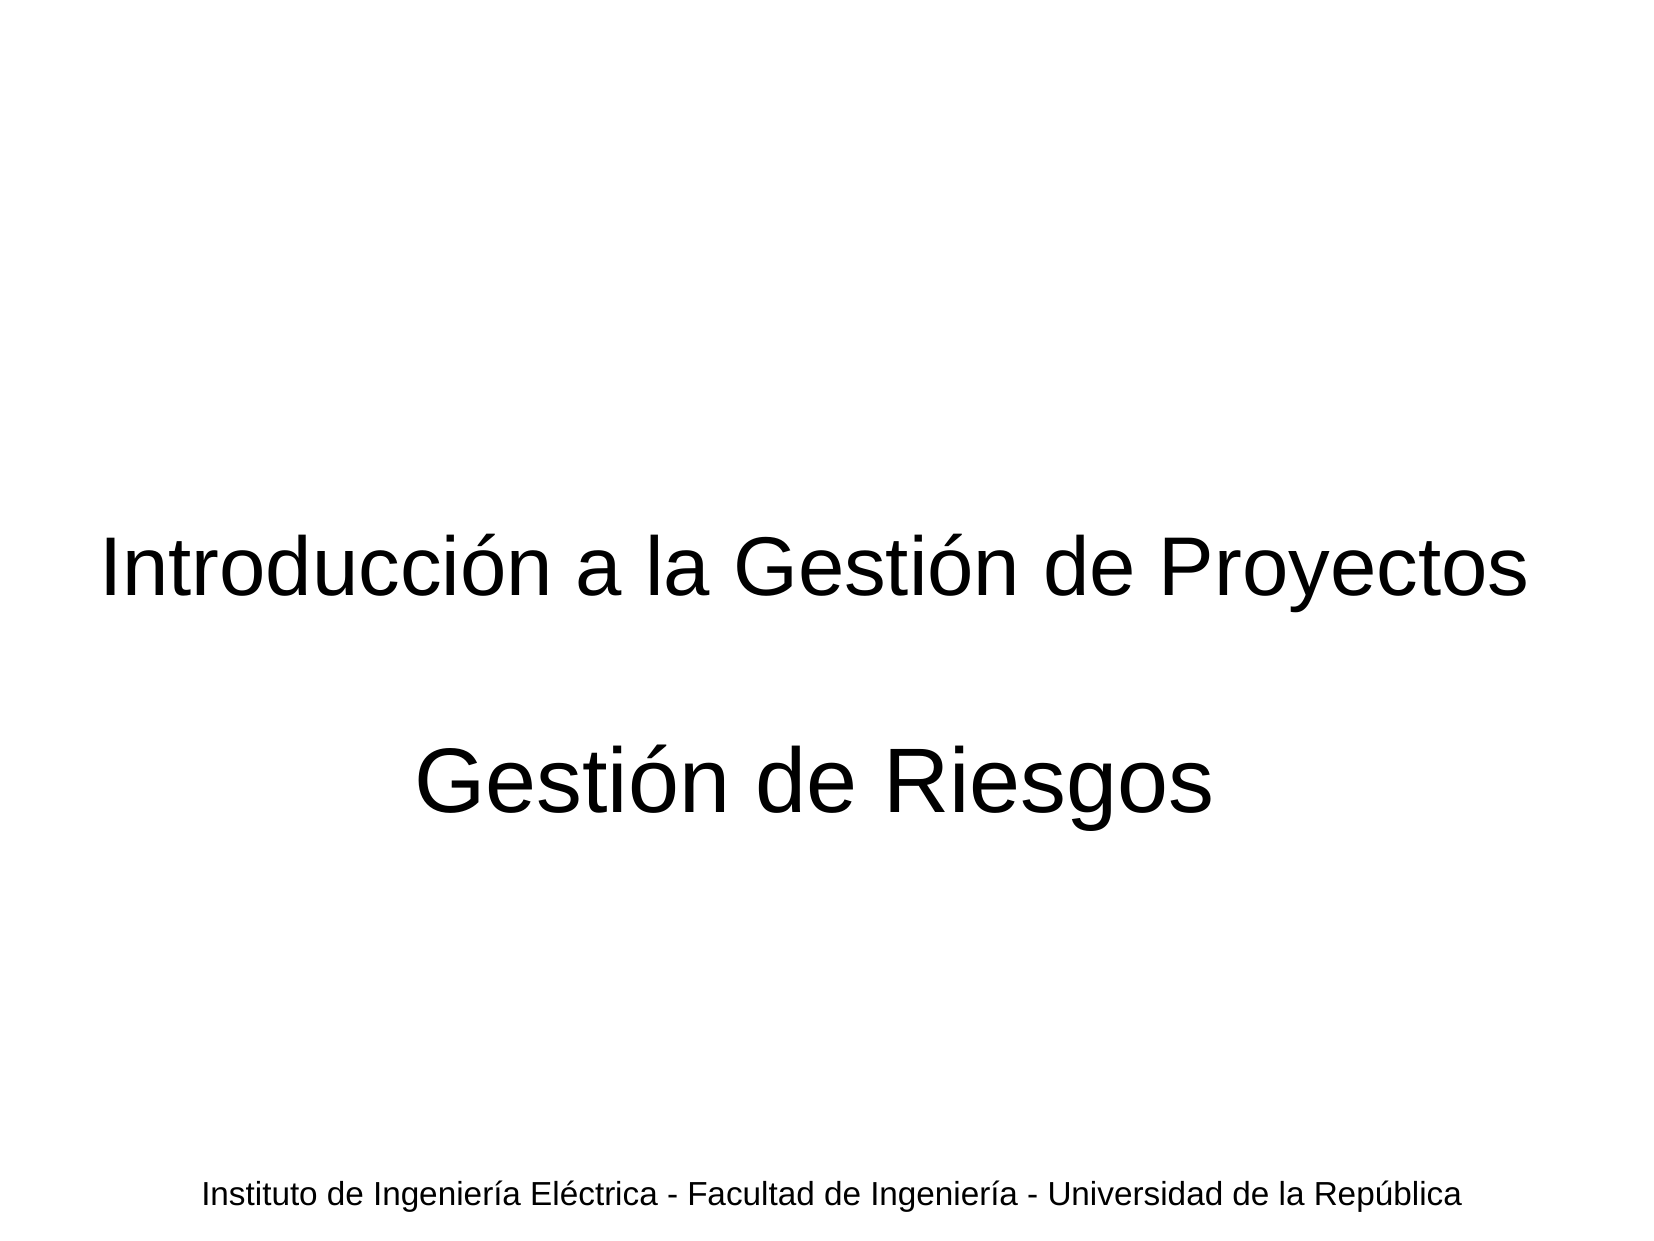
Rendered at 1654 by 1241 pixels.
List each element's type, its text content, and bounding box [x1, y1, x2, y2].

text_box Introducción a la Gestión de Proyectos Gestión de Riesgos [70, 123, 1559, 1163]
text_box Instituto de Ingeniería Eléctrica - Facultad de Ingeniería - Universidad de la República [35, 1163, 1630, 1235]
